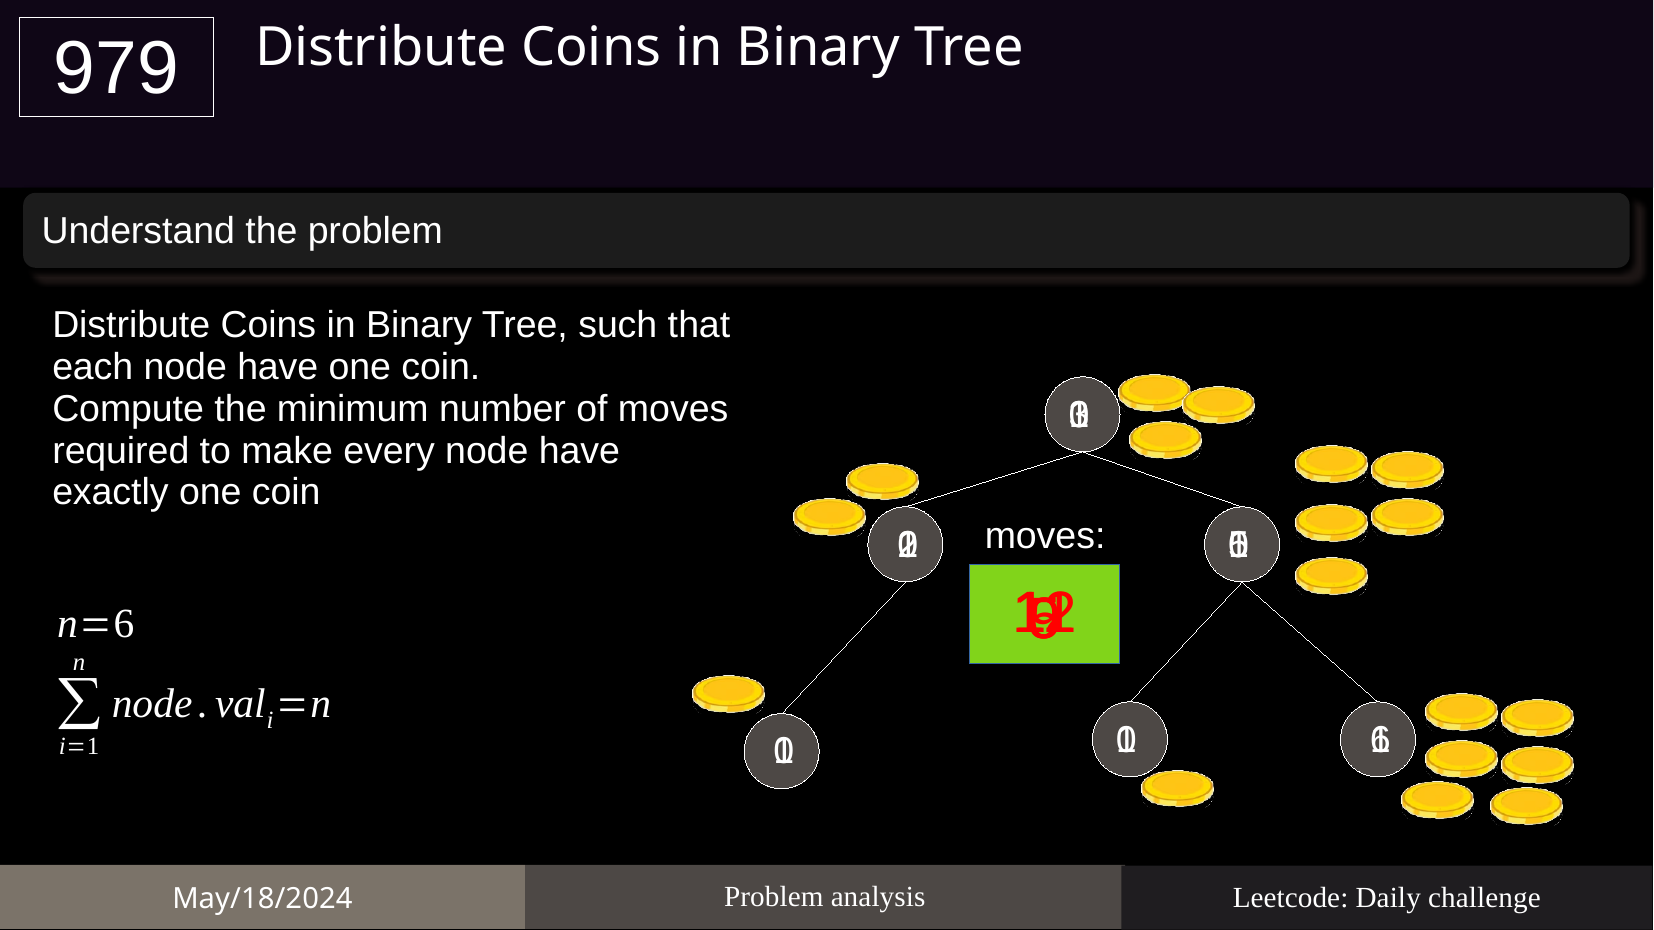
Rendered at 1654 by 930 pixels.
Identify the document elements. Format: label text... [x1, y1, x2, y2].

picture [1400, 780, 1476, 820]
text_box Distribute Coins in Binary Tree, such that each node have one coin. Compute the minimum number of moves required to make every node have exactly one coin [37, 295, 751, 521]
chart [49, 600, 338, 760]
text_box [1218, 506, 1266, 515]
text_box [1164, 723, 1168, 755]
picture [1140, 769, 1216, 809]
text_box 12 [969, 572, 1120, 653]
picture [1424, 692, 1576, 738]
text_box 9 [969, 653, 1120, 659]
text_box [1276, 528, 1280, 561]
picture [1424, 739, 1576, 785]
picture [1117, 373, 1257, 460]
text_box 1 [746, 722, 822, 780]
picture [1489, 786, 1565, 826]
text_box [1354, 701, 1402, 710]
text_box [1059, 376, 1106, 385]
text_box [881, 506, 929, 515]
text_box [1058, 443, 1107, 452]
text_box 1 [1342, 710, 1418, 768]
text_box 1 [1041, 385, 1117, 443]
text_box [758, 713, 806, 722]
text_box [1106, 701, 1154, 710]
text_box [969, 659, 1120, 664]
text_box Understand the problem [23, 192, 1630, 268]
picture [691, 674, 767, 714]
text_box 1 [870, 515, 946, 573]
text_box [1353, 768, 1403, 777]
text_box [1105, 768, 1154, 777]
text_box [1217, 573, 1267, 582]
text_box [757, 780, 806, 789]
text_box moves: [969, 506, 1158, 564]
text_box 1 [1200, 515, 1276, 573]
picture [792, 462, 921, 537]
text_box 1 [1088, 710, 1164, 768]
picture [1294, 497, 1446, 543]
text_box [969, 564, 1120, 572]
text_box [1117, 413, 1121, 430]
picture [1294, 444, 1446, 490]
text_box [881, 573, 930, 582]
picture [1294, 556, 1370, 596]
